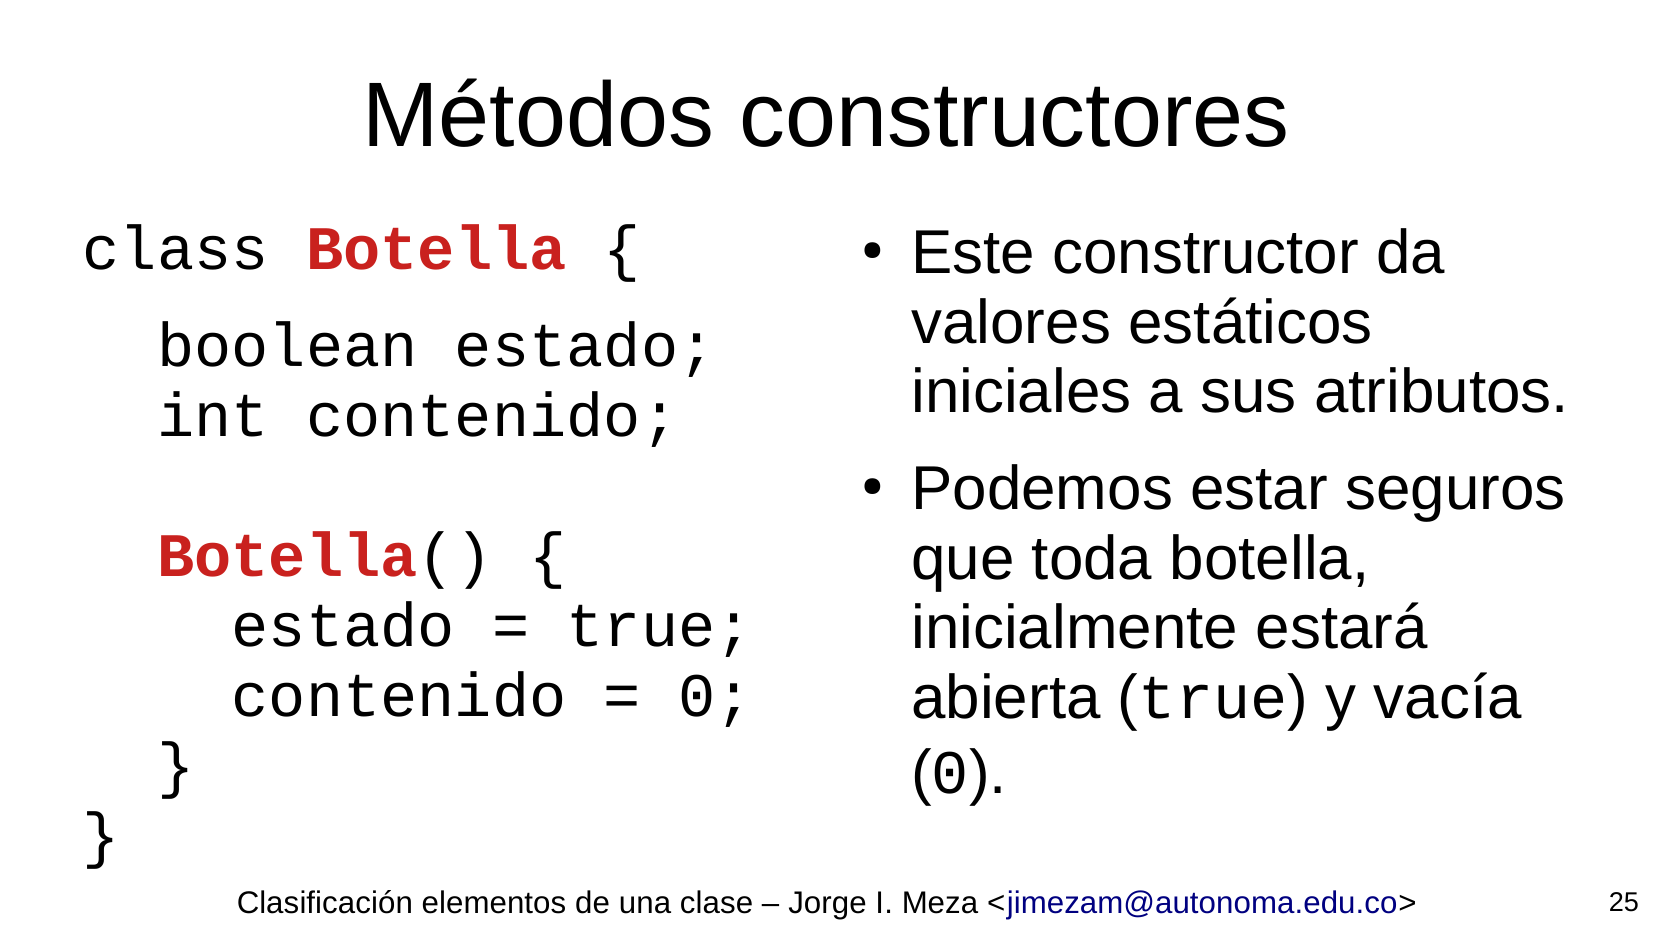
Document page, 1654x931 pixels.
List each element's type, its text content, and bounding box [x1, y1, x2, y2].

list Este constructor da valores estáticos iniciales a sus atributos. Podemos estar seguros que toda botella, inicialmente estará abierta (true) y vacía (0). [845, 217, 1572, 879]
list class Botella { boolean estado; int contenido; Botella() { estado = true; contenido = 0; } } [82, 217, 809, 879]
title Métodos constructores [82, 37, 1571, 193]
